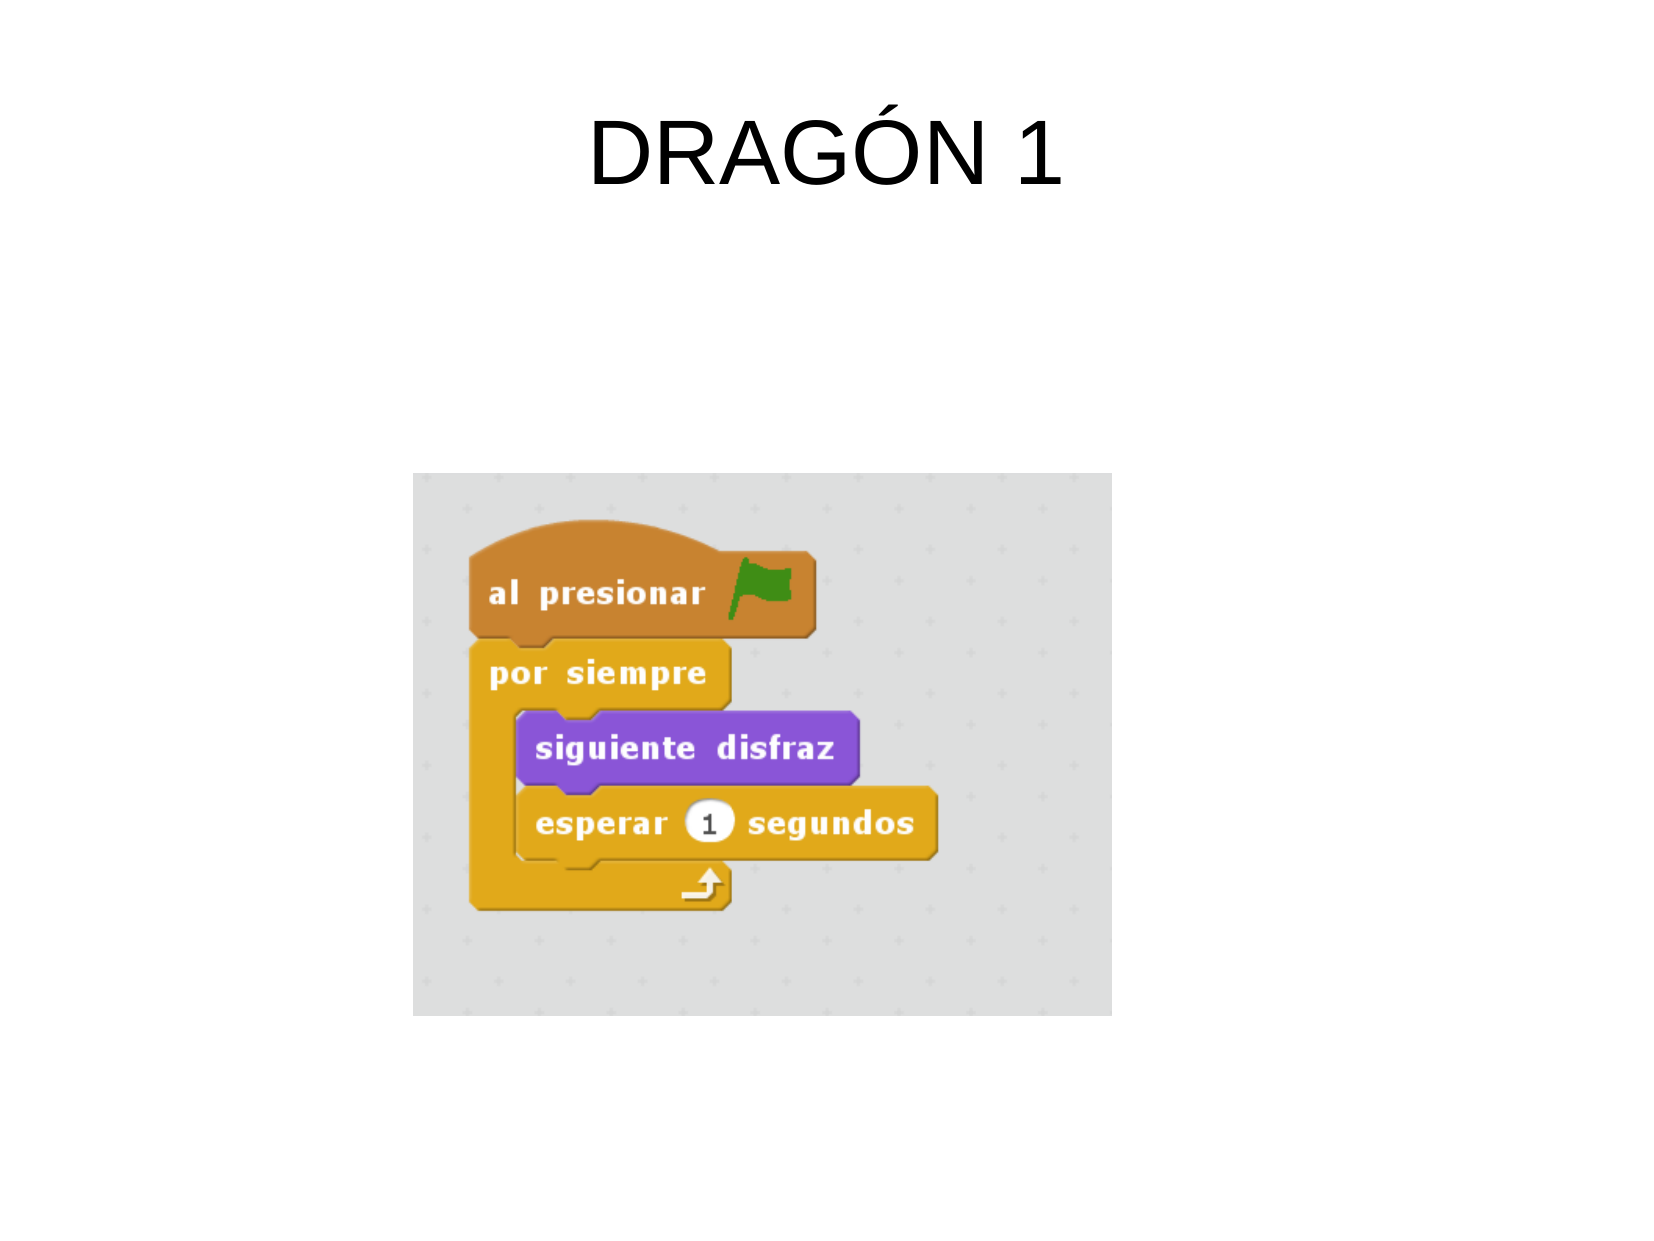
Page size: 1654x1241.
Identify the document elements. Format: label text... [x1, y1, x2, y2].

title DRAGÓN 1 [82, 49, 1571, 257]
picture [413, 473, 1112, 1016]
